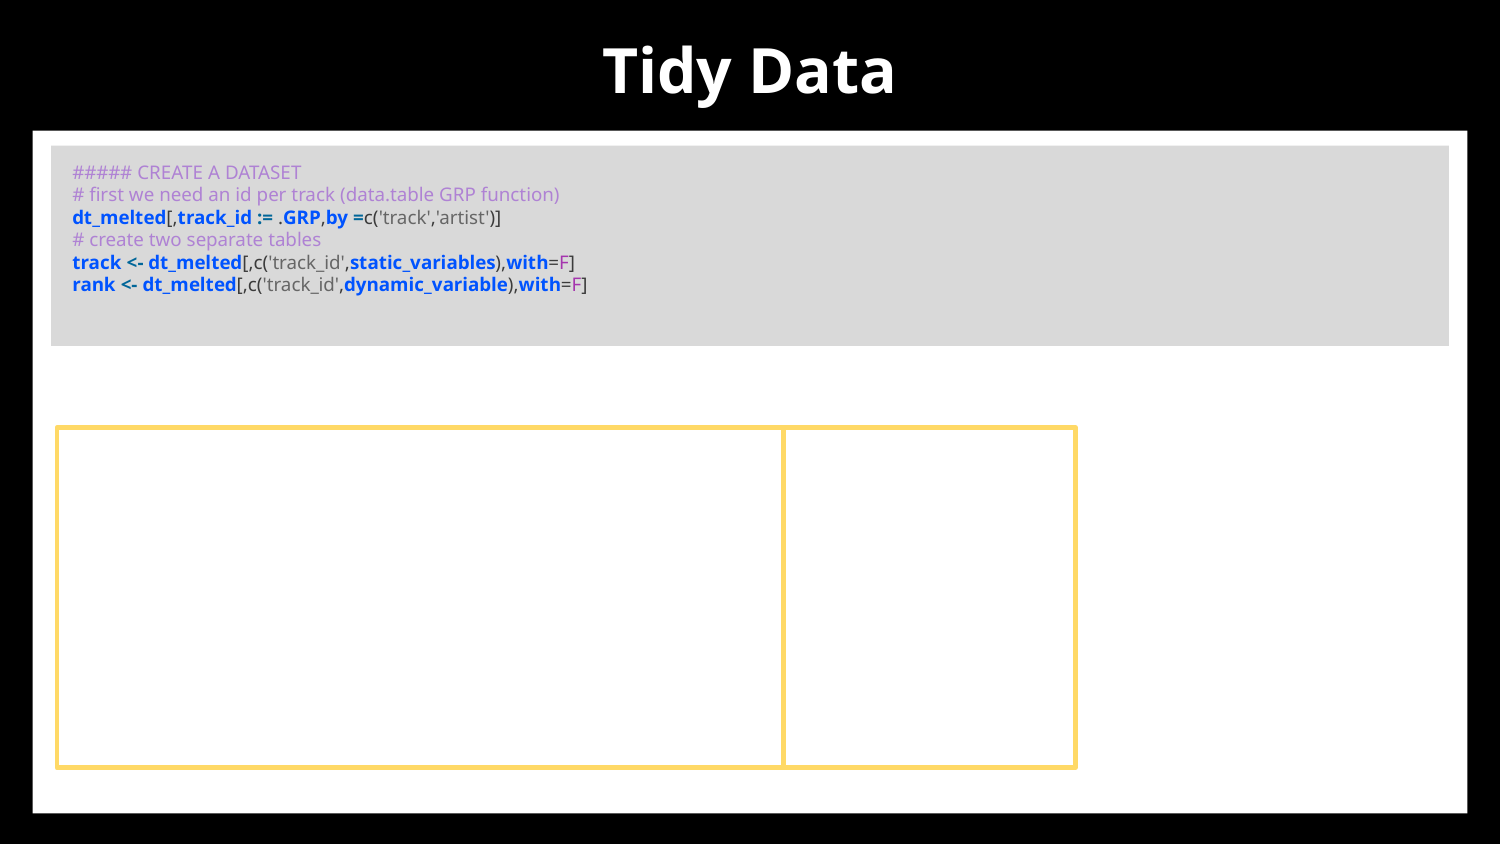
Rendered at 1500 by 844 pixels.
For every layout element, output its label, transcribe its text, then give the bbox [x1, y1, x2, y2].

text_box ##### CREATE A DATASET # first we need an id per track (data.table GRP function) dt_melted[,track_id := .GRP,by =c('track','artist')] # create two separate tables track <- dt_melted[,c('track_id',static_variables),with=F] rank <- dt_melted[,c('track_id',dynamic_variable),with=F] [51, 145, 1449, 346]
text_box Tidy Data [32, 21, 1468, 116]
